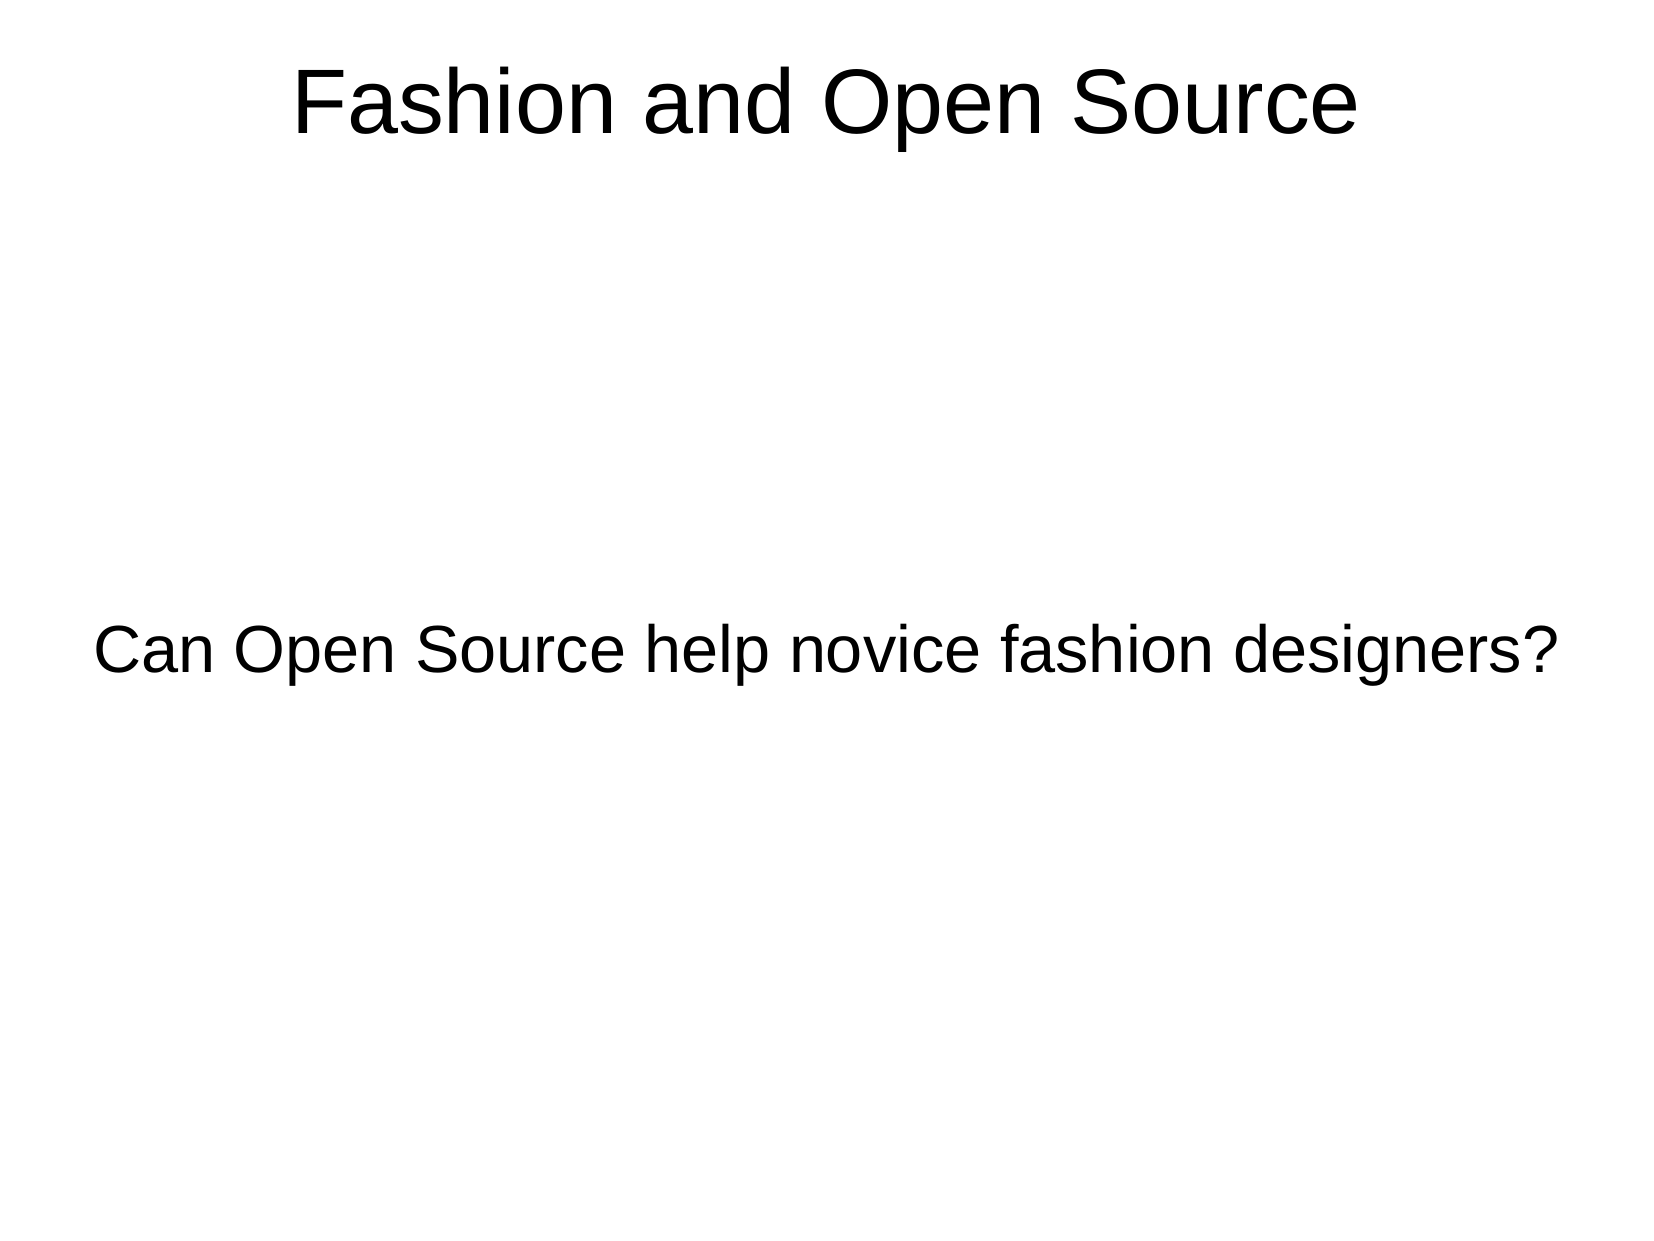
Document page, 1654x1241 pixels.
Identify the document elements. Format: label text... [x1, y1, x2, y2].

title Fashion and Open Source [82, 49, 1571, 257]
subtitle Can Open Source help novice fashion designers? [82, 290, 1571, 1010]
